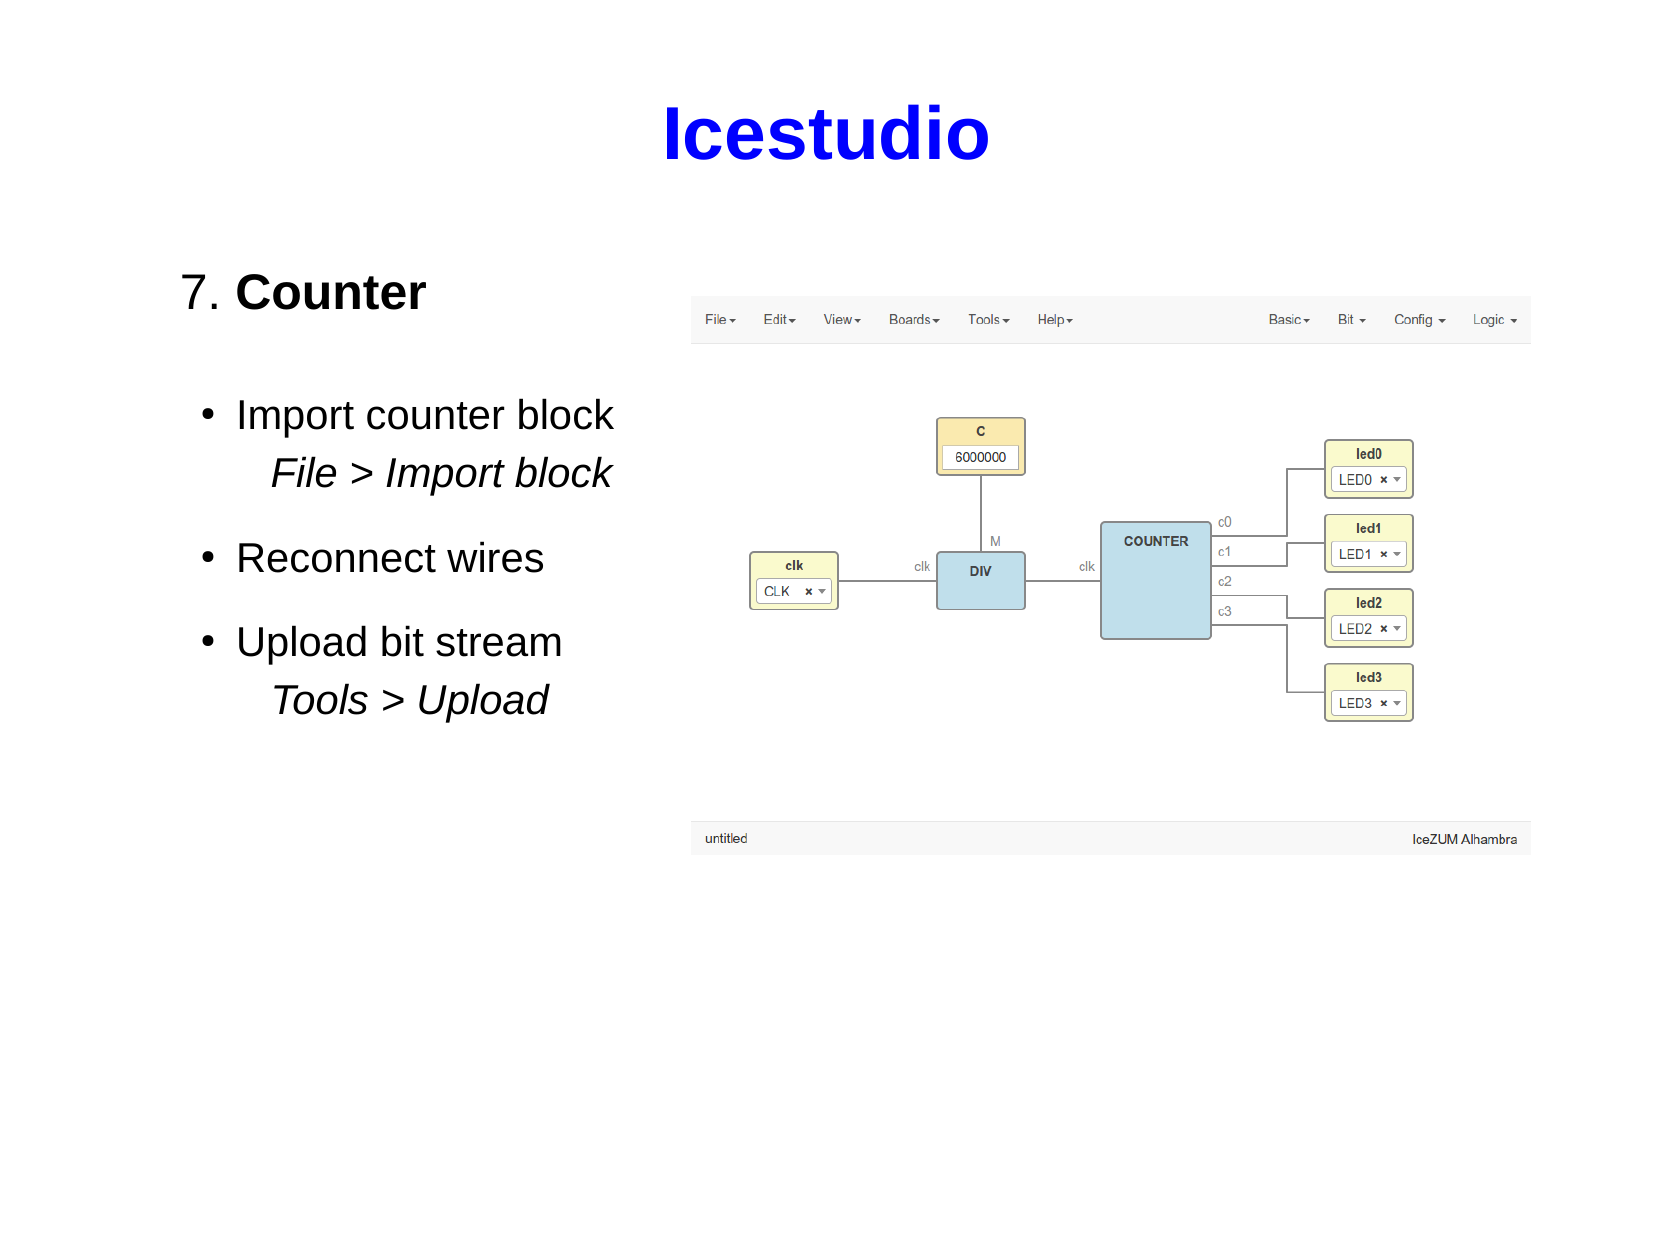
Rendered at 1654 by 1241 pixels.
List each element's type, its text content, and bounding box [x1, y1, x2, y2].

picture [691, 296, 1531, 856]
title Icestudio [82, 30, 1571, 238]
text_box 7. Counter [165, 239, 665, 345]
text_box Import counter block File > Import block Reconnect wires Upload bit stream Tools > Upload [185, 384, 1486, 1192]
